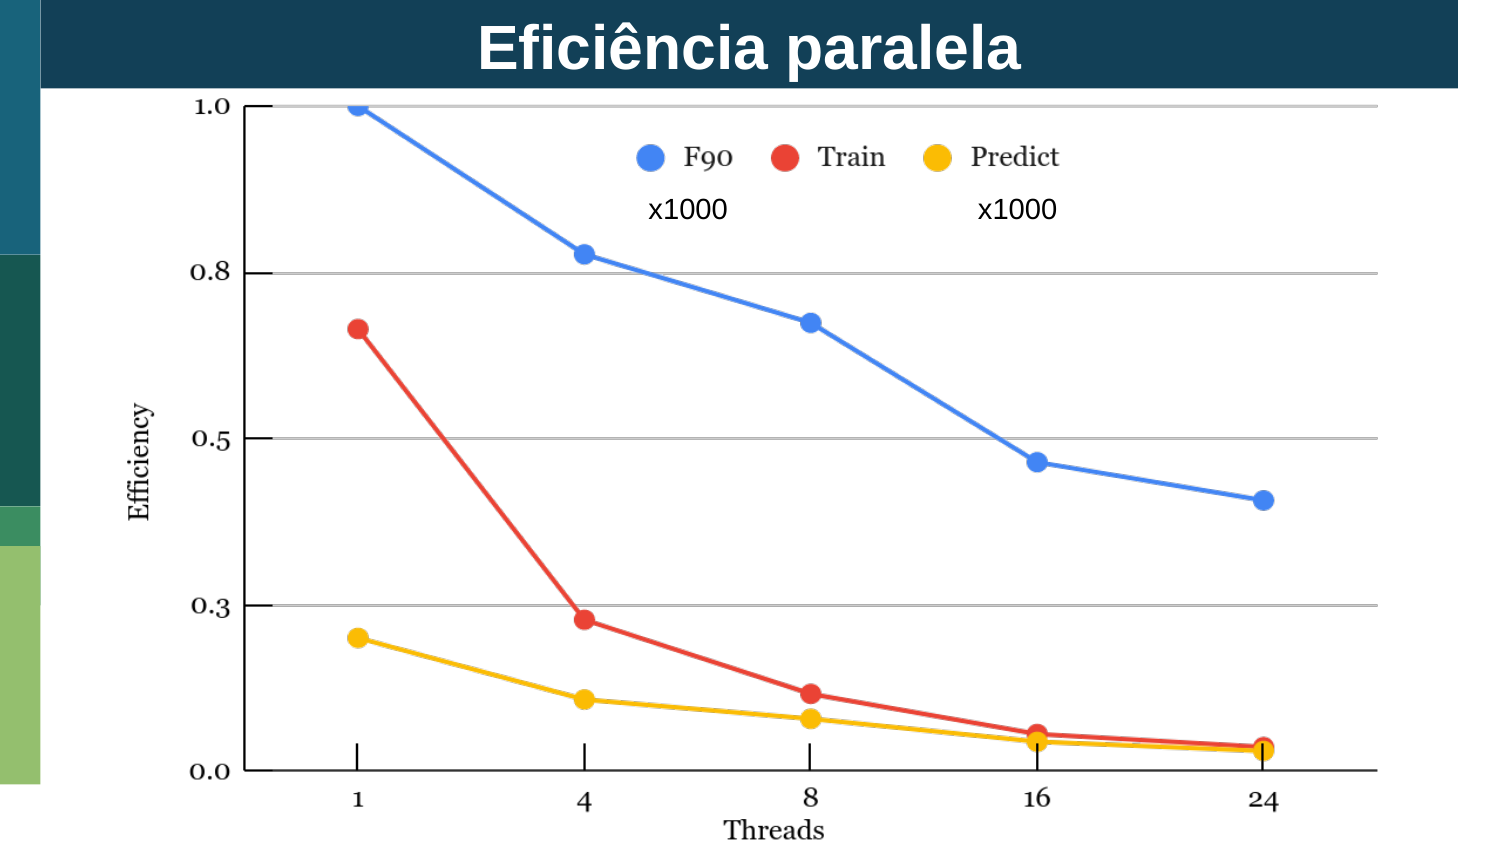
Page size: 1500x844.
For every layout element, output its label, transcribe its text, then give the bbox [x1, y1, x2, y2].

text_box x1000 [962, 175, 1078, 241]
picture [119, 96, 1381, 844]
text_box Eficiência paralela [40, 0, 1458, 89]
text_box x1000 [633, 175, 749, 241]
